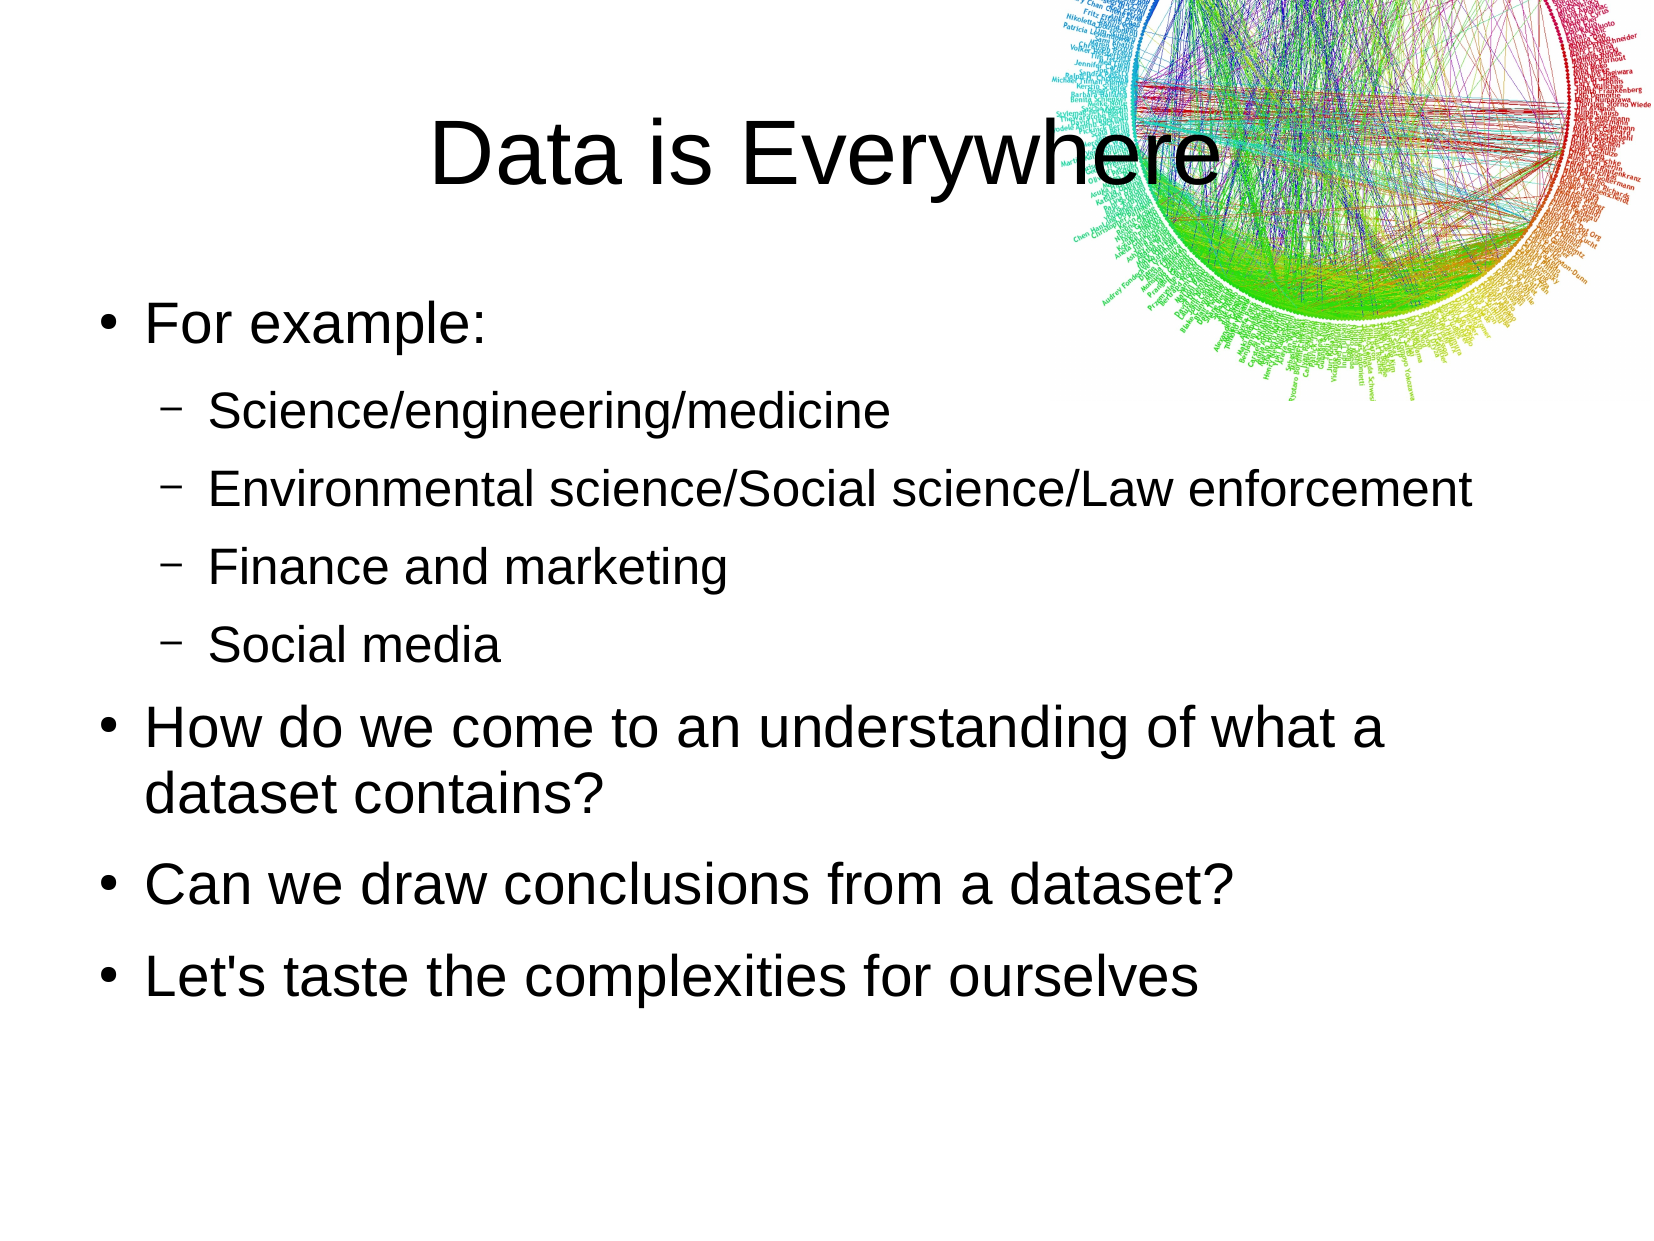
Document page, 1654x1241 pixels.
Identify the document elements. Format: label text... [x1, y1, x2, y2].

picture [1050, 0, 1651, 401]
list For example: Science/engineering/medicine Environmental science/Social science/Law enforcement Finance and marketing Social media How do we come to an understanding of what a dataset contains? Can we draw conclusions from a dataset? Let's taste the complexities for ourselves [82, 290, 1538, 1010]
title Data is Everywhere [82, 49, 1571, 257]
